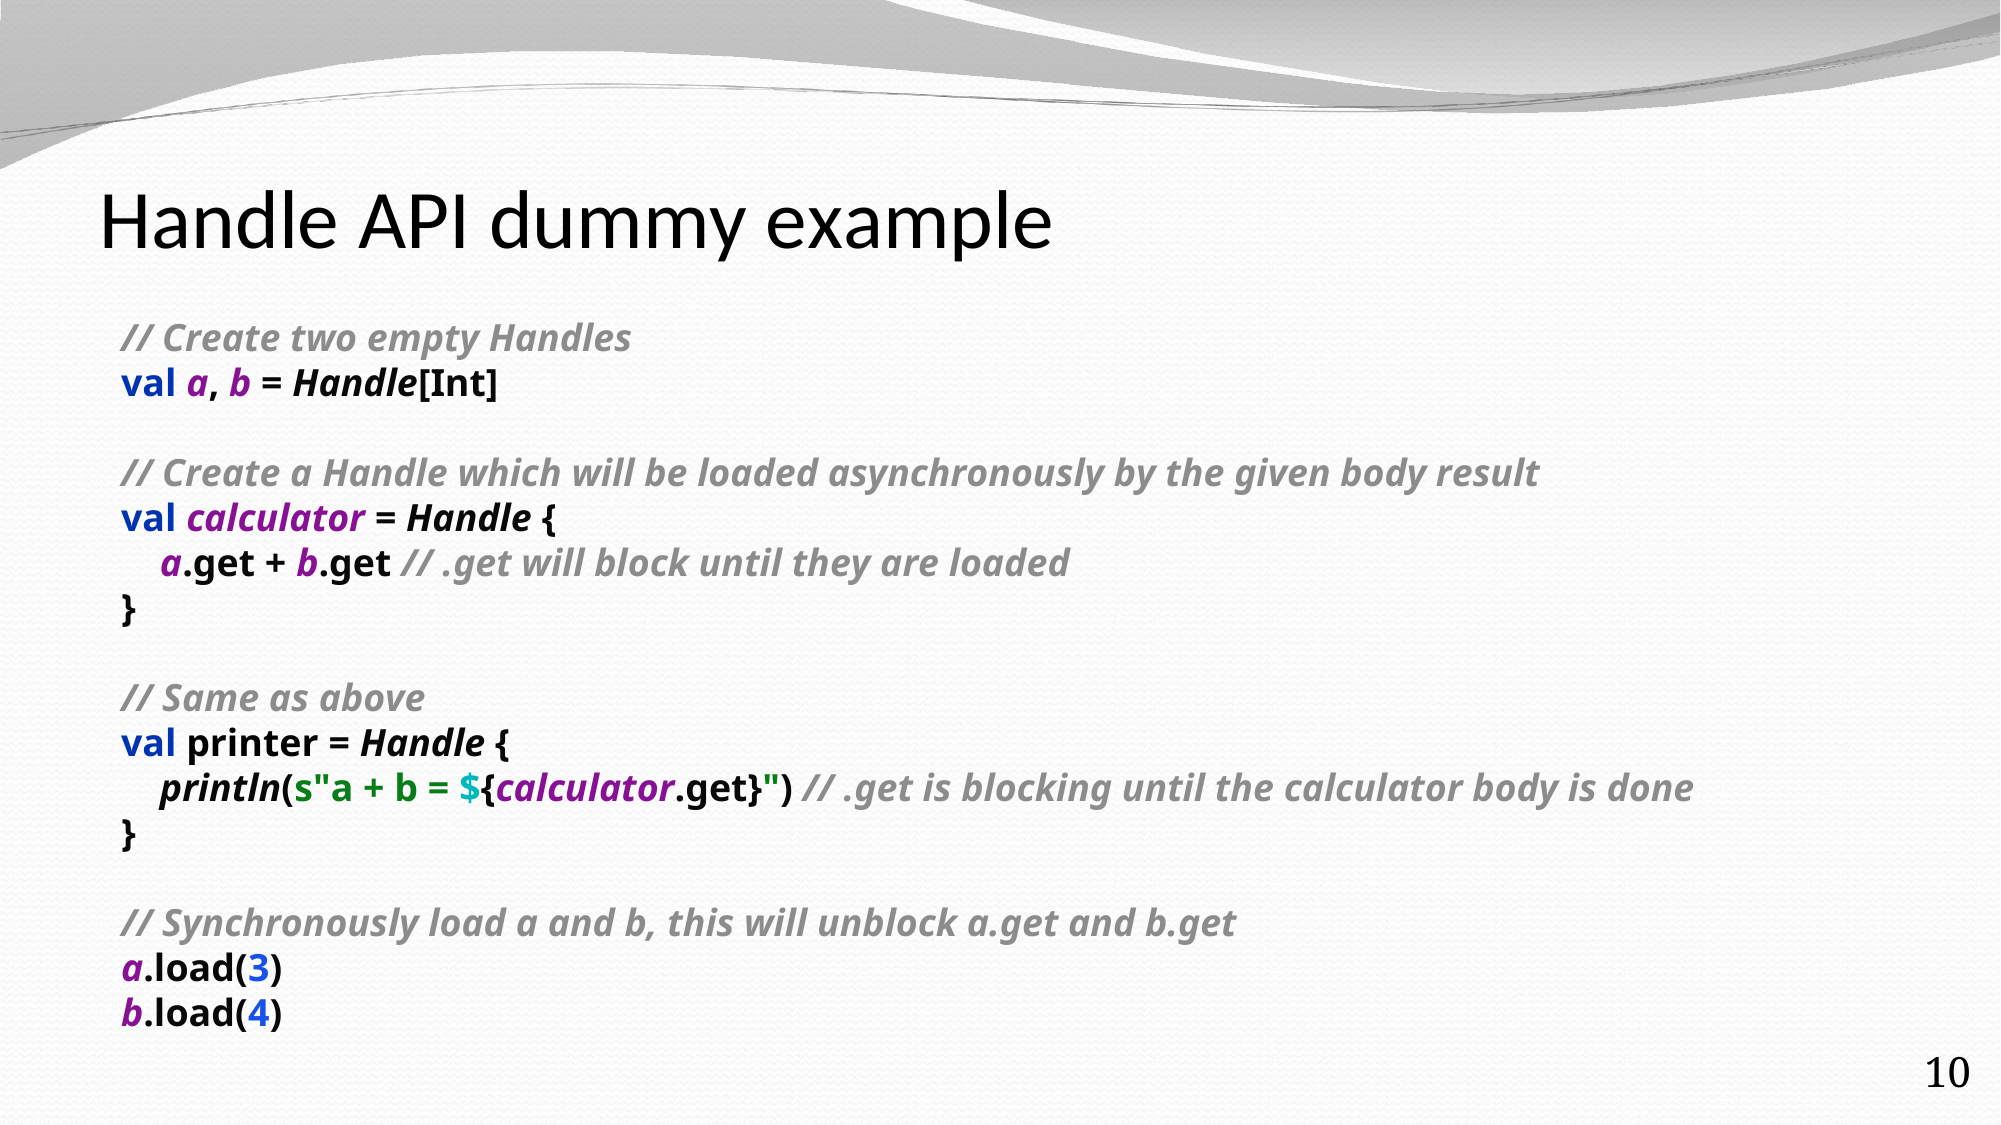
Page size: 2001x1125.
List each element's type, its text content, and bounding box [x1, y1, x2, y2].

title Handle API dummy example [99, 77, 1901, 266]
text_box // Create two empty Handles val a, b = Handle[Int] // Create a Handle which will be loaded asynchronously by the given body result val calculator = Handle { a.get + b.get // .get will block until they are loaded } // Same as above val printer = Handle { println(s"a + b = ${calculator.get}") // .get is blocking until the calculator body is done } // Synchronously load a and b, this will unblock a.get and b.get a.load(3) b.load(4) [106, 307, 2001, 1125]
picture [0, 0, 2001, 1125]
